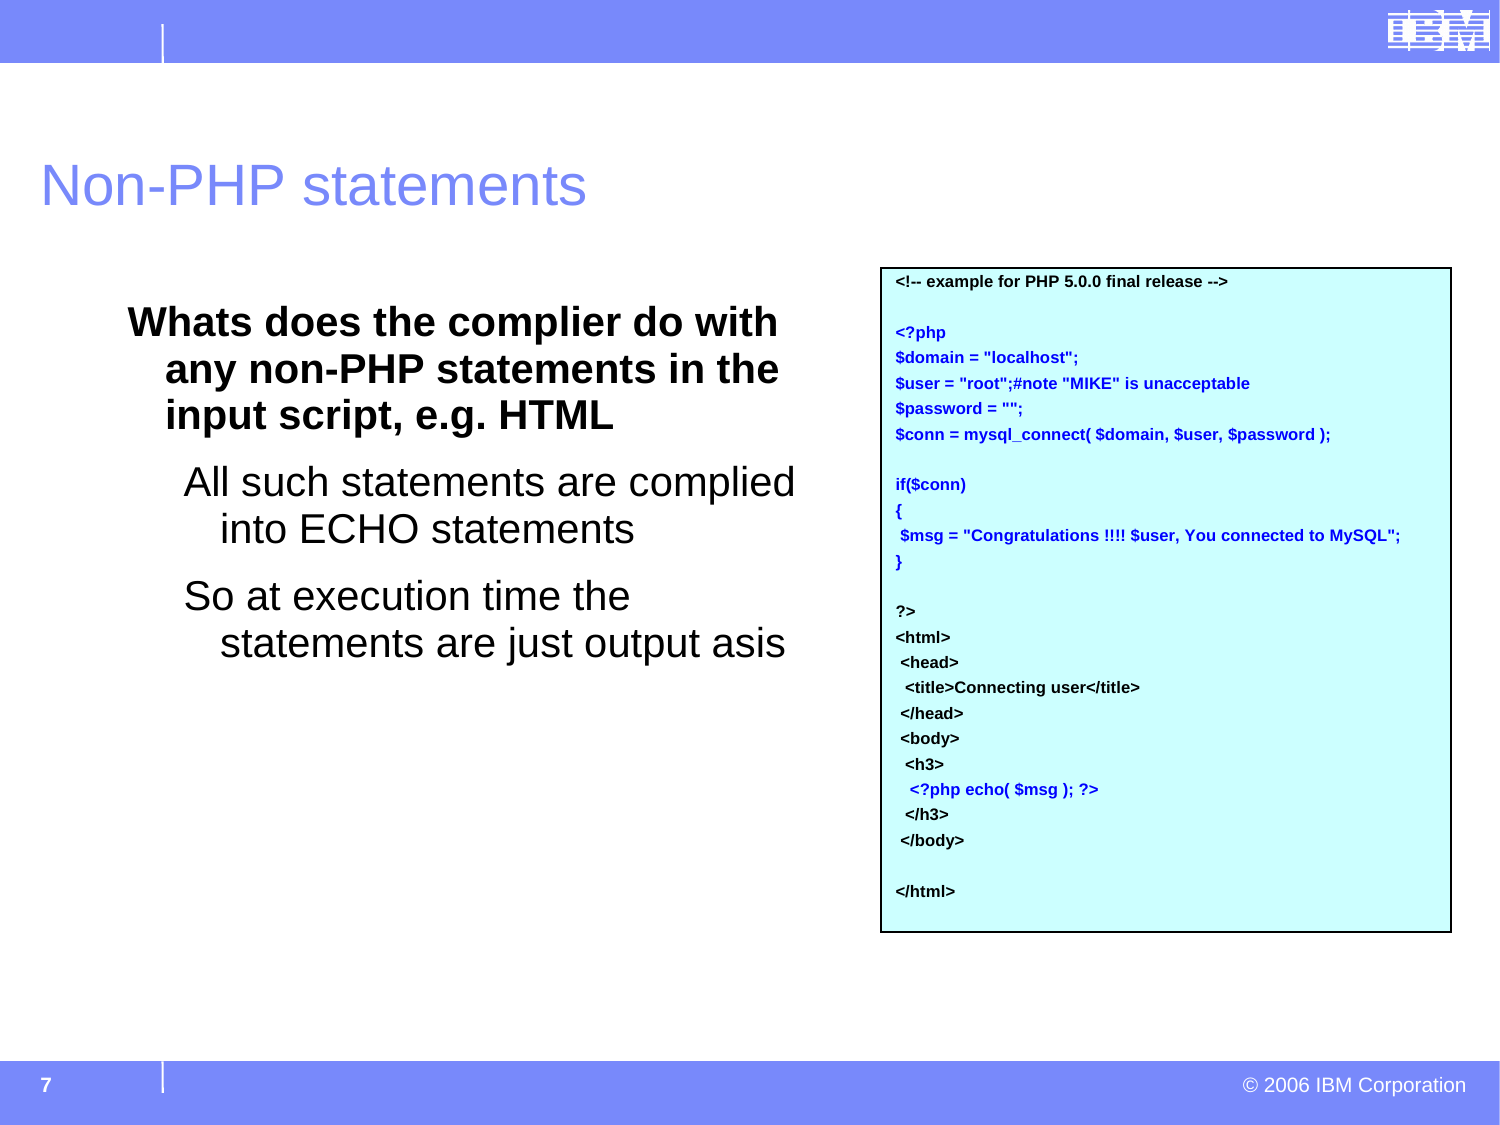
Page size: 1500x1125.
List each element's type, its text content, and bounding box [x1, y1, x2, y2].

list Whats does the complier do with any non-PHP statements in the input script, e.g. HTML All such statements are complied into ECHO statements So at execution time the statements are just output asis [112, 291, 825, 1125]
text_box <!-- example for PHP 5.0.0 final release --> <?php $domain = "localhost"; $user = "root";#note "MIKE" is unacceptable $password = ""; $conn = mysql_connect( $domain, $user, $password ); if($conn)‏ { $msg = "Congratulations !!!! $user, You connected to MySQL"; } ?> <html> <head> <title>Connecting user</title> </head> <body> <h3> <?php echo( $msg ); ?> </h3> </body> </html> [880, 267, 1451, 932]
title Non-PHP statements [25, 123, 1378, 225]
